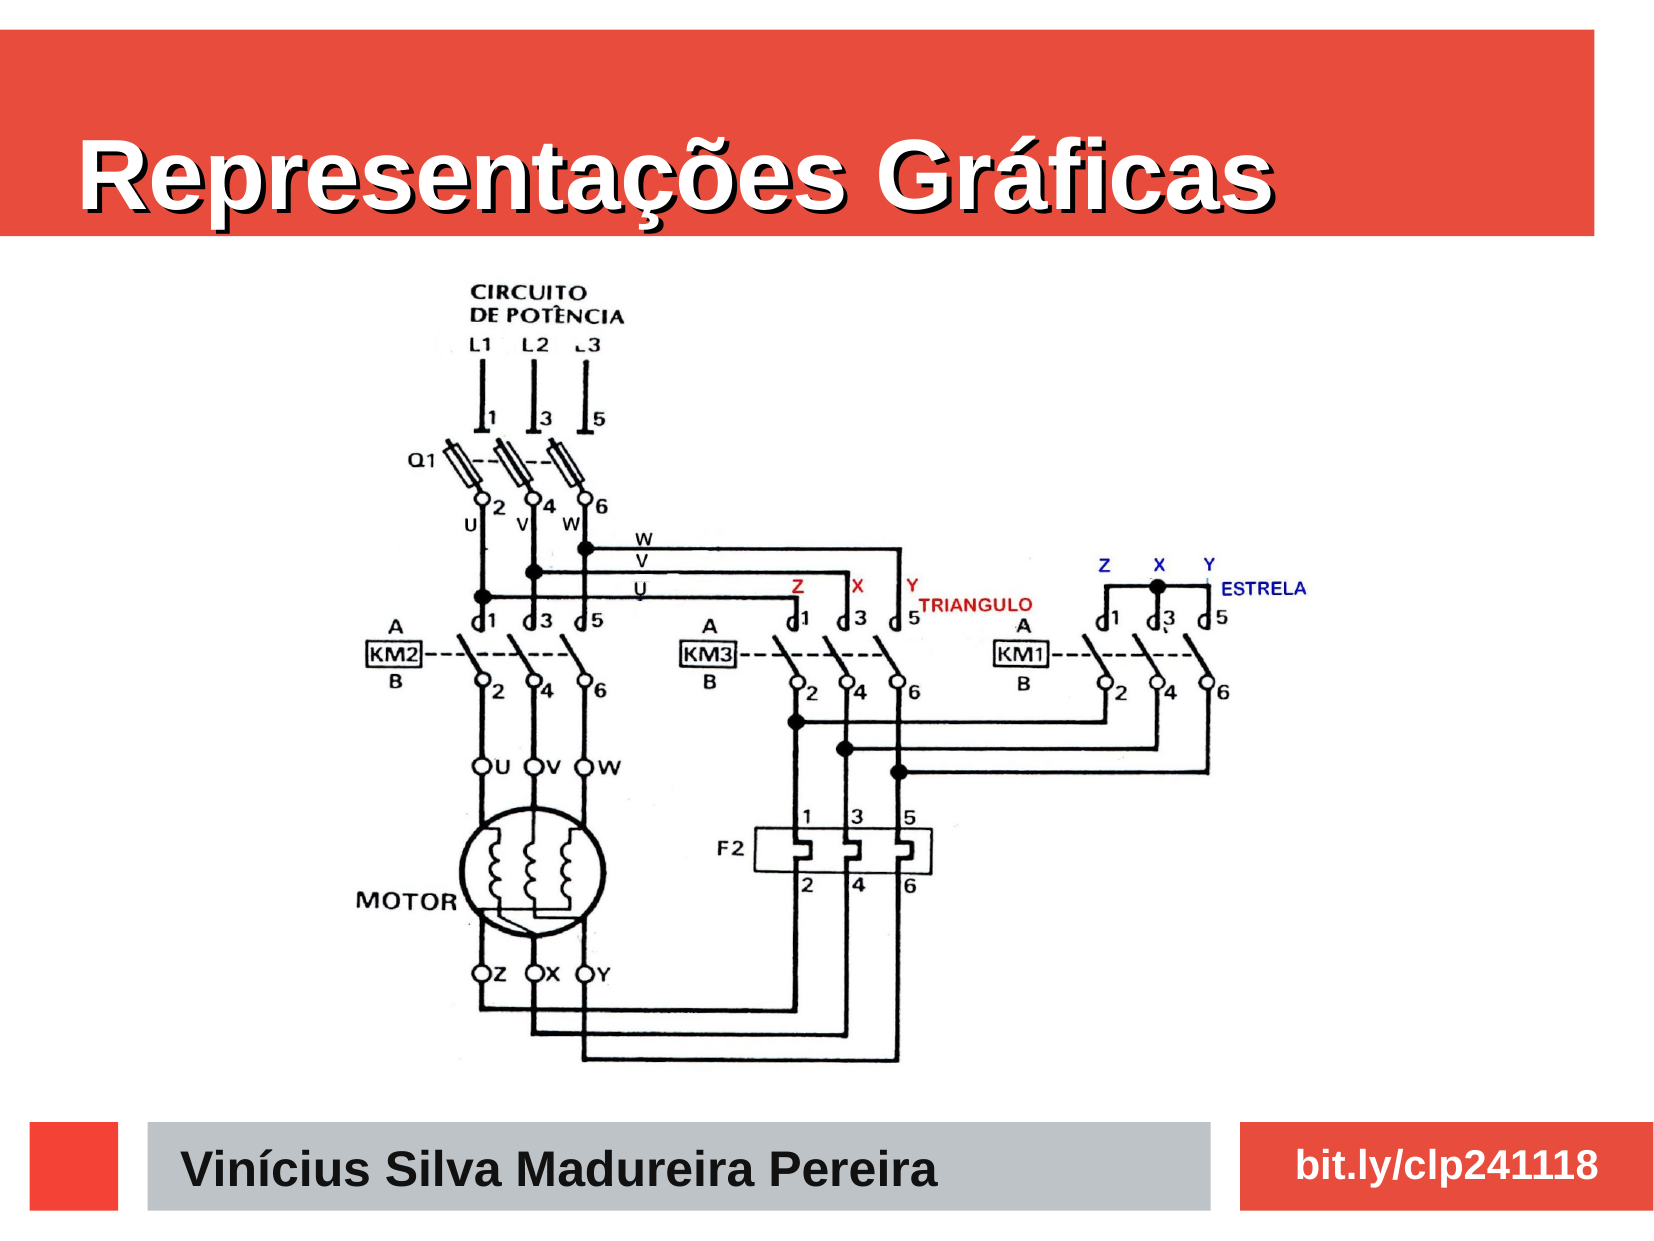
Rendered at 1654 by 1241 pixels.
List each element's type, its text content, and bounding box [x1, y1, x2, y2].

picture [337, 253, 1340, 1105]
text_box bit.ly/clp241118 [1228, 1133, 1654, 1205]
text_box Vinícius Silva Madureira Pereira [165, 1133, 1170, 1205]
title Representações Gráficas [76, 0, 1577, 231]
